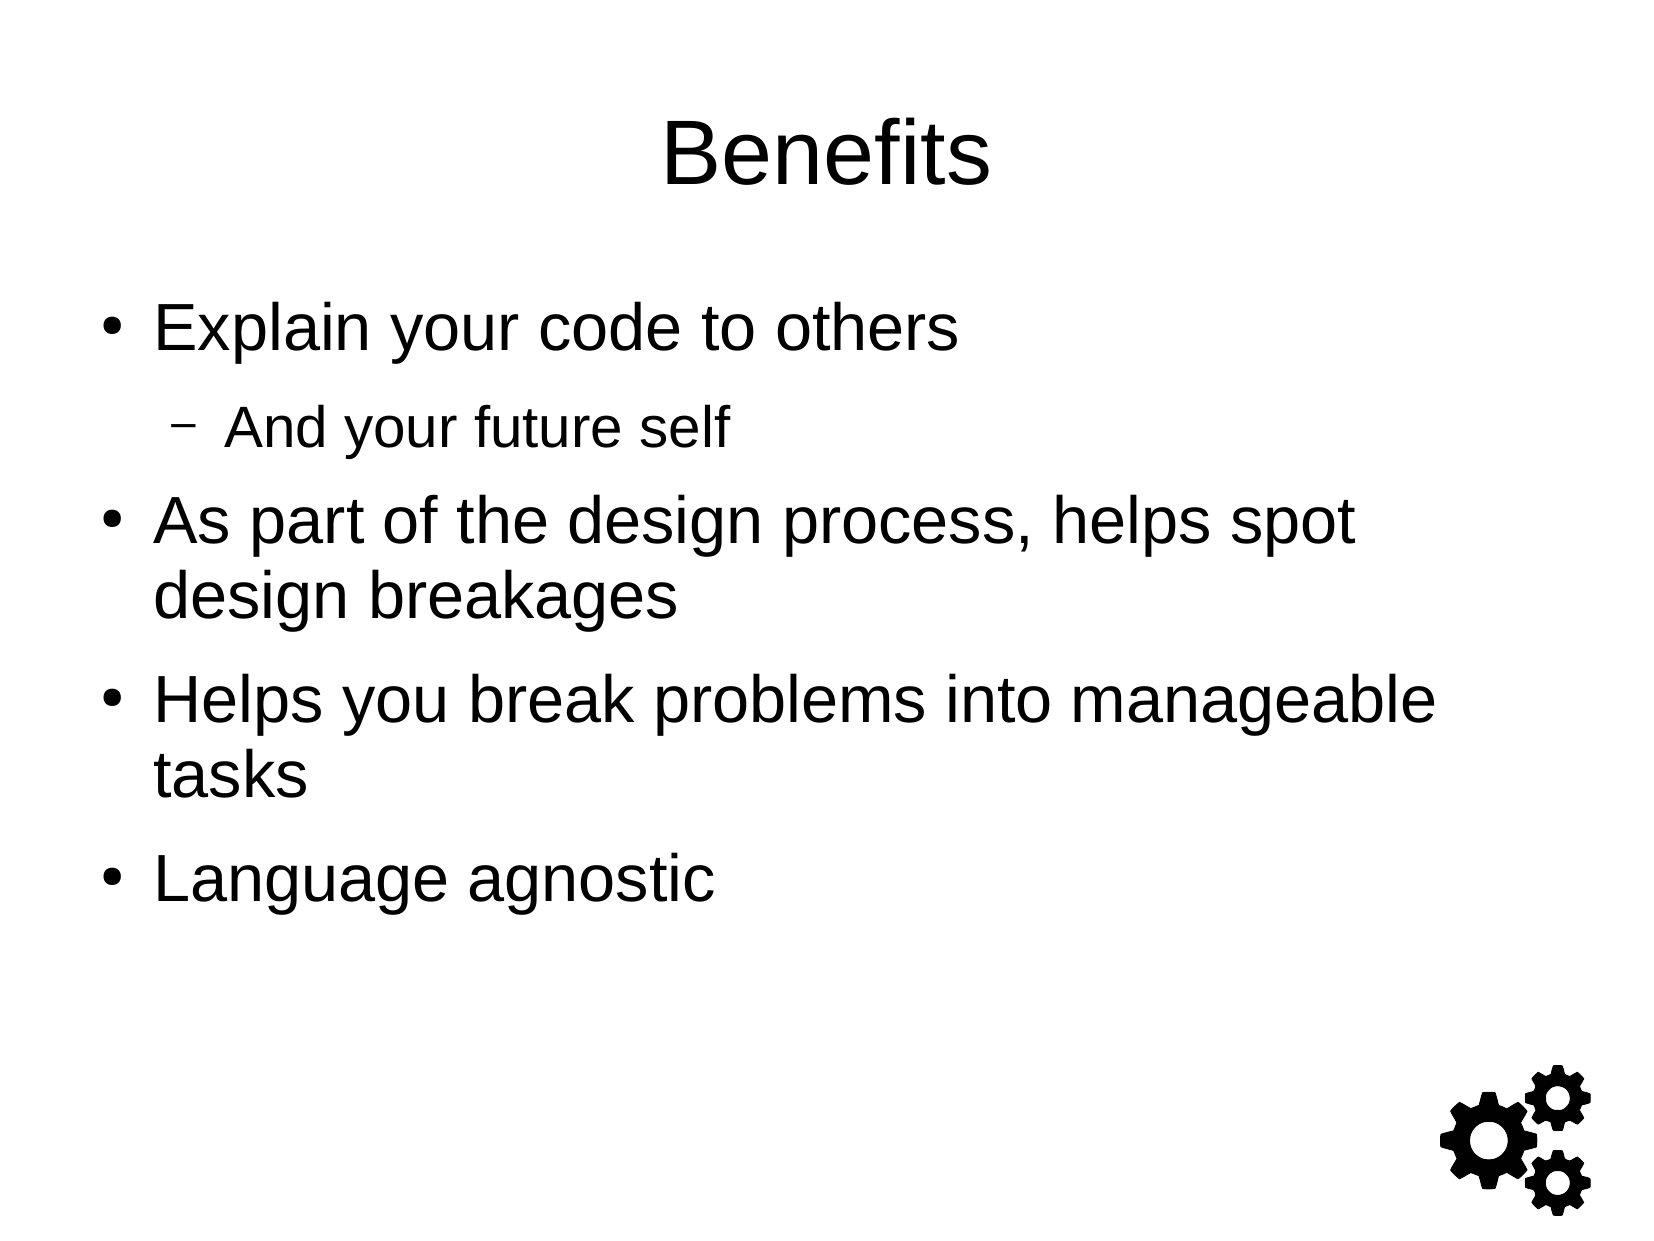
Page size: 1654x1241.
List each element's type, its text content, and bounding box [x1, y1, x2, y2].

list Explain your code to others And your future self As part of the design process, helps spot design breakages Helps you break problems into manageable tasks Language agnostic [82, 290, 1571, 1010]
title Benefits [82, 49, 1571, 257]
picture [1440, 1065, 1591, 1216]
